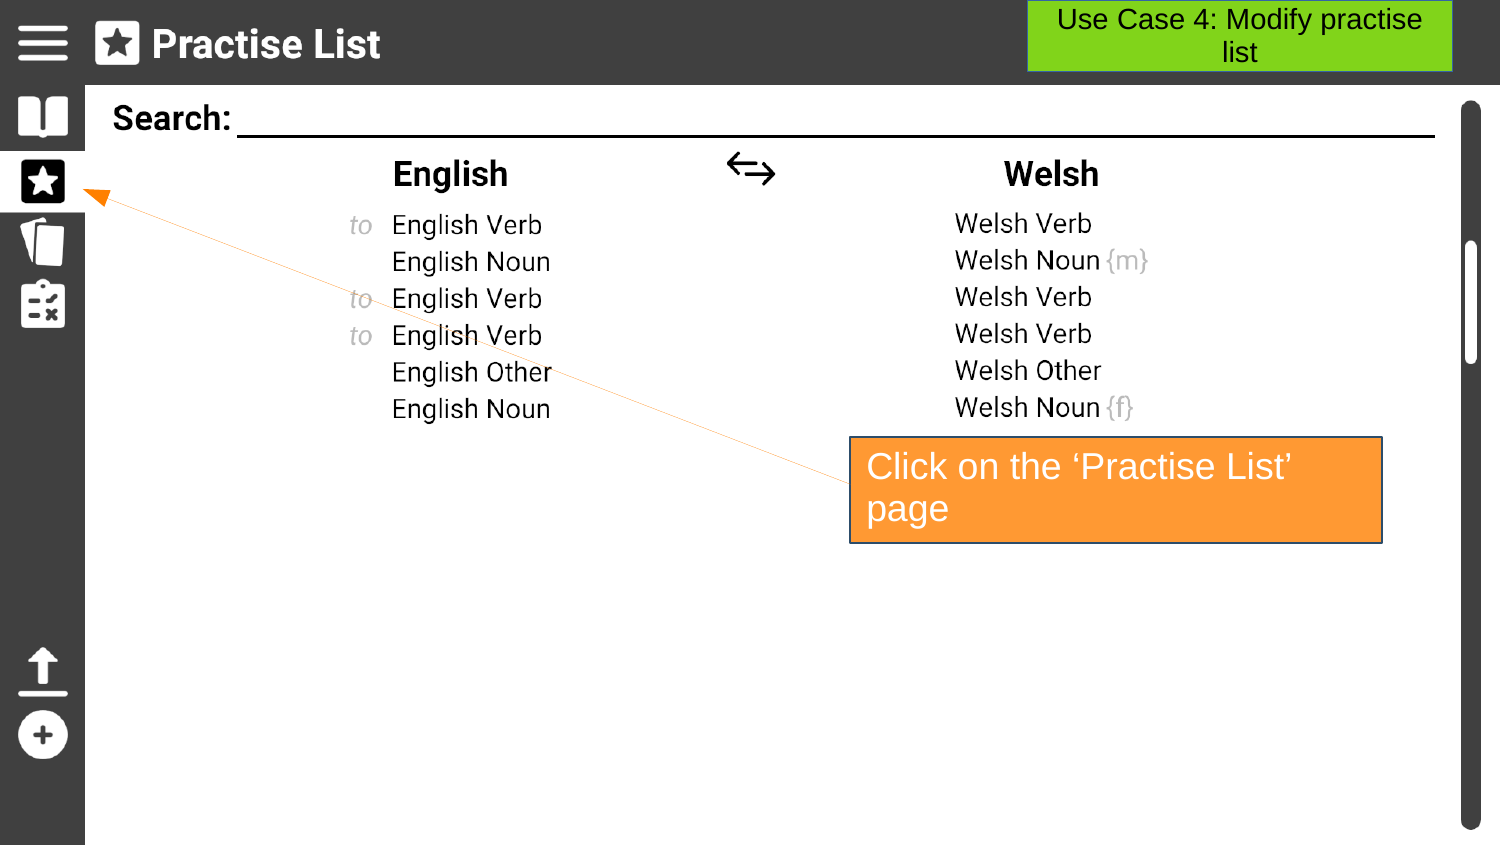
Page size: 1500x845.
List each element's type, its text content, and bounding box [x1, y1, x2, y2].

text_box Use Case 4: Modify practise list [1027, 0, 1453, 72]
text_box Click on the ‘Practise List’ page [850, 437, 1383, 544]
picture [0, 0, 1500, 845]
